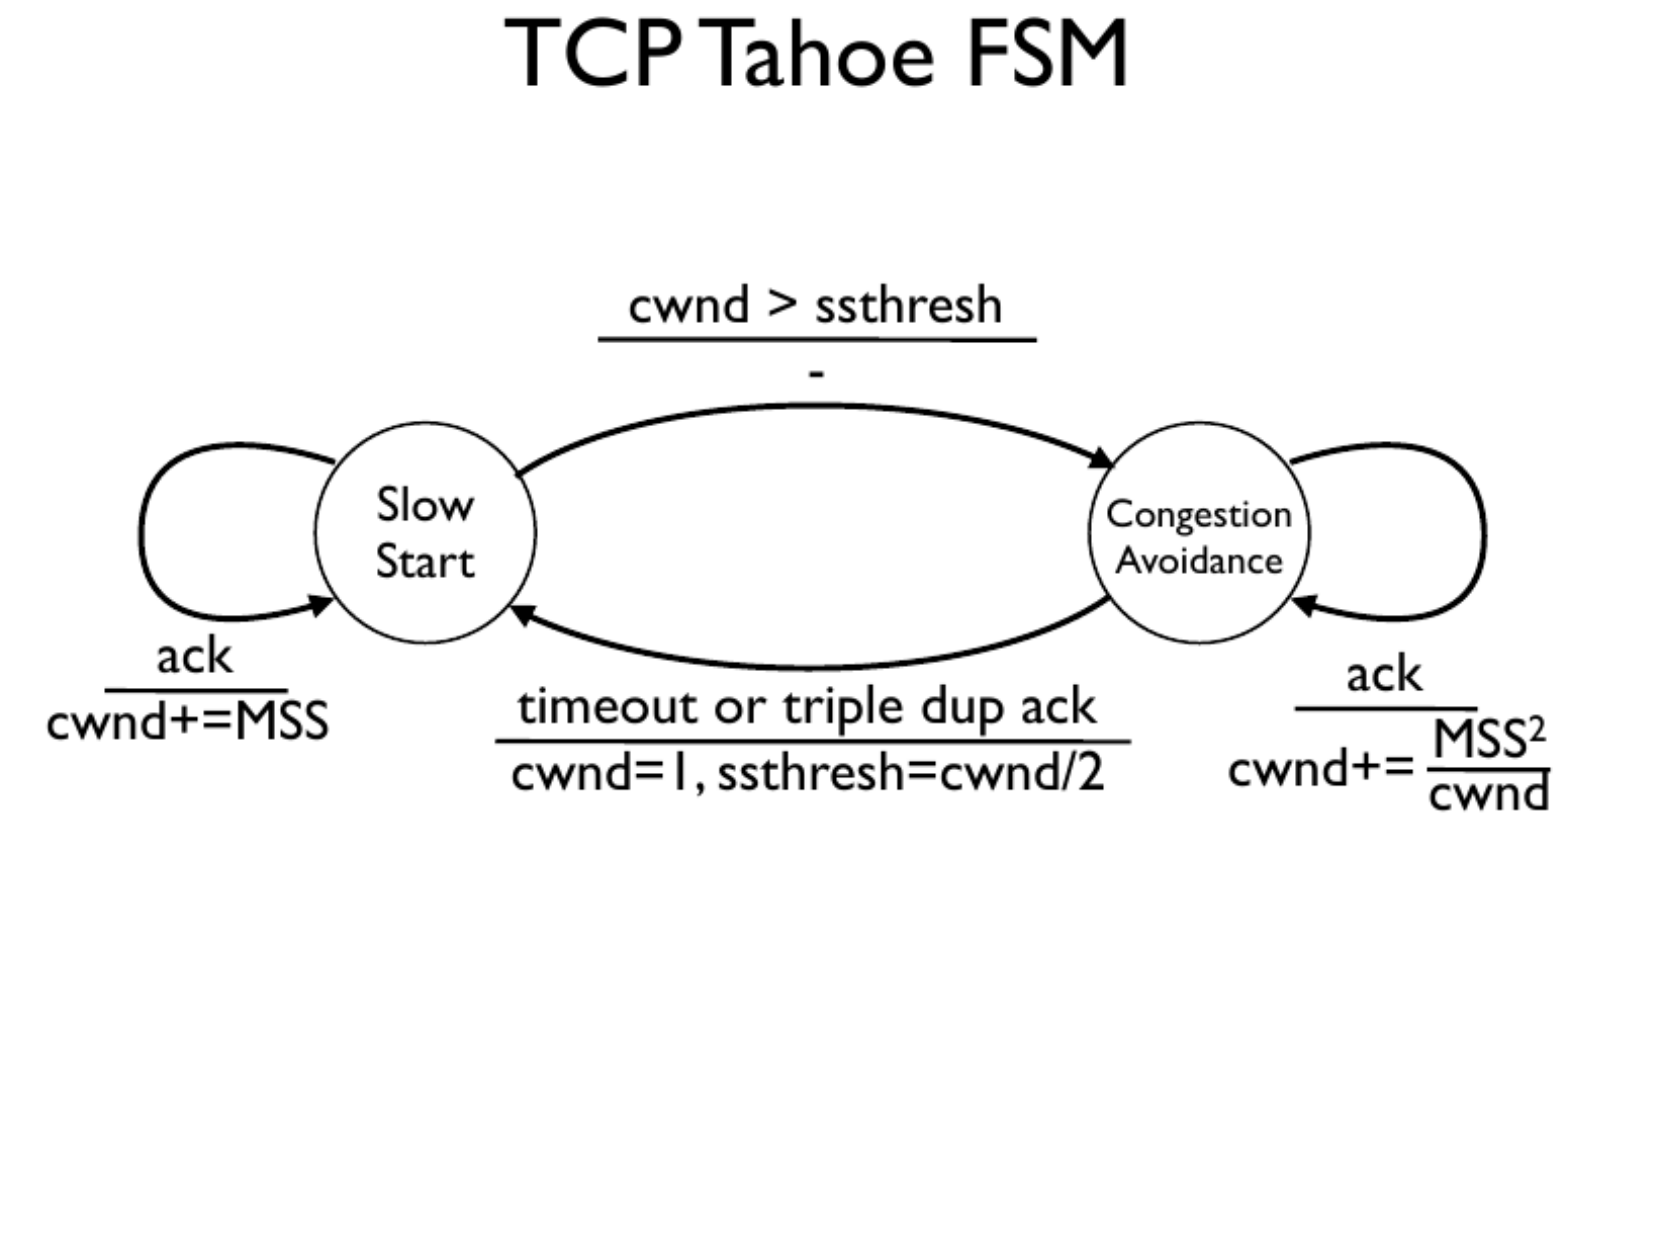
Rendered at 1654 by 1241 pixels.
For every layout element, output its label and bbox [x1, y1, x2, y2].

picture [0, 0, 1654, 856]
